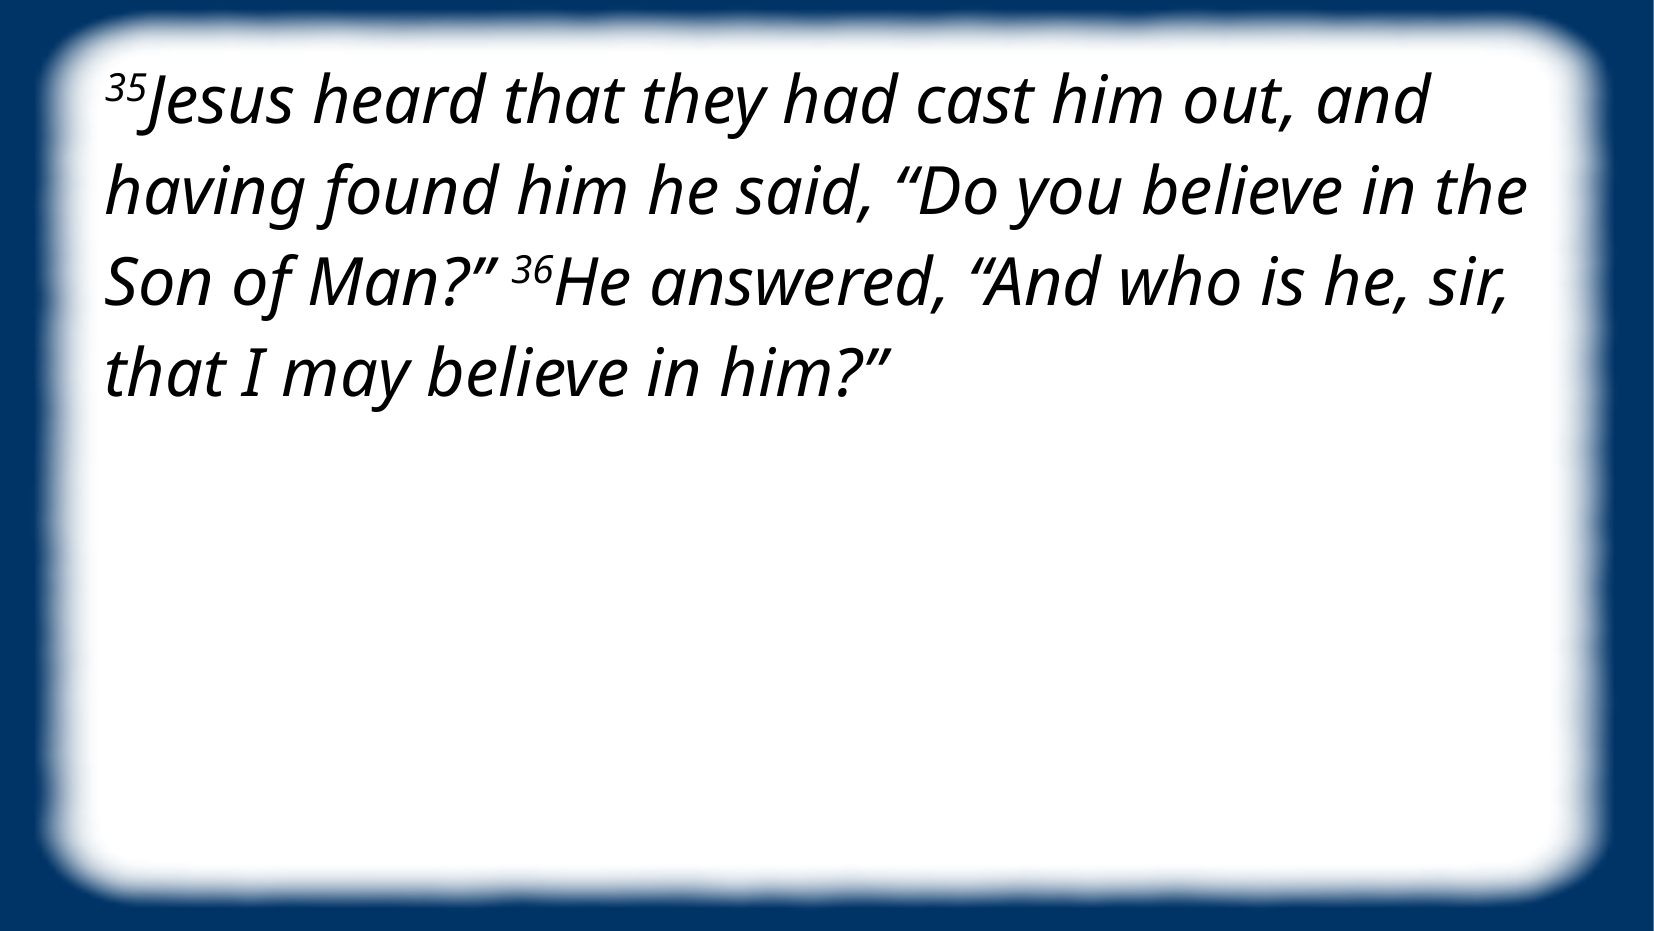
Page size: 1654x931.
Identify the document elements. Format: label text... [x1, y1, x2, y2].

text_box 35Jesus heard that they had cast him out, and having found him he said, “Do you believe in the Son of Man?” 36He answered, “And who is he, sir, that I may believe in him?” [90, 45, 1561, 415]
picture [0, 0, 1654, 931]
